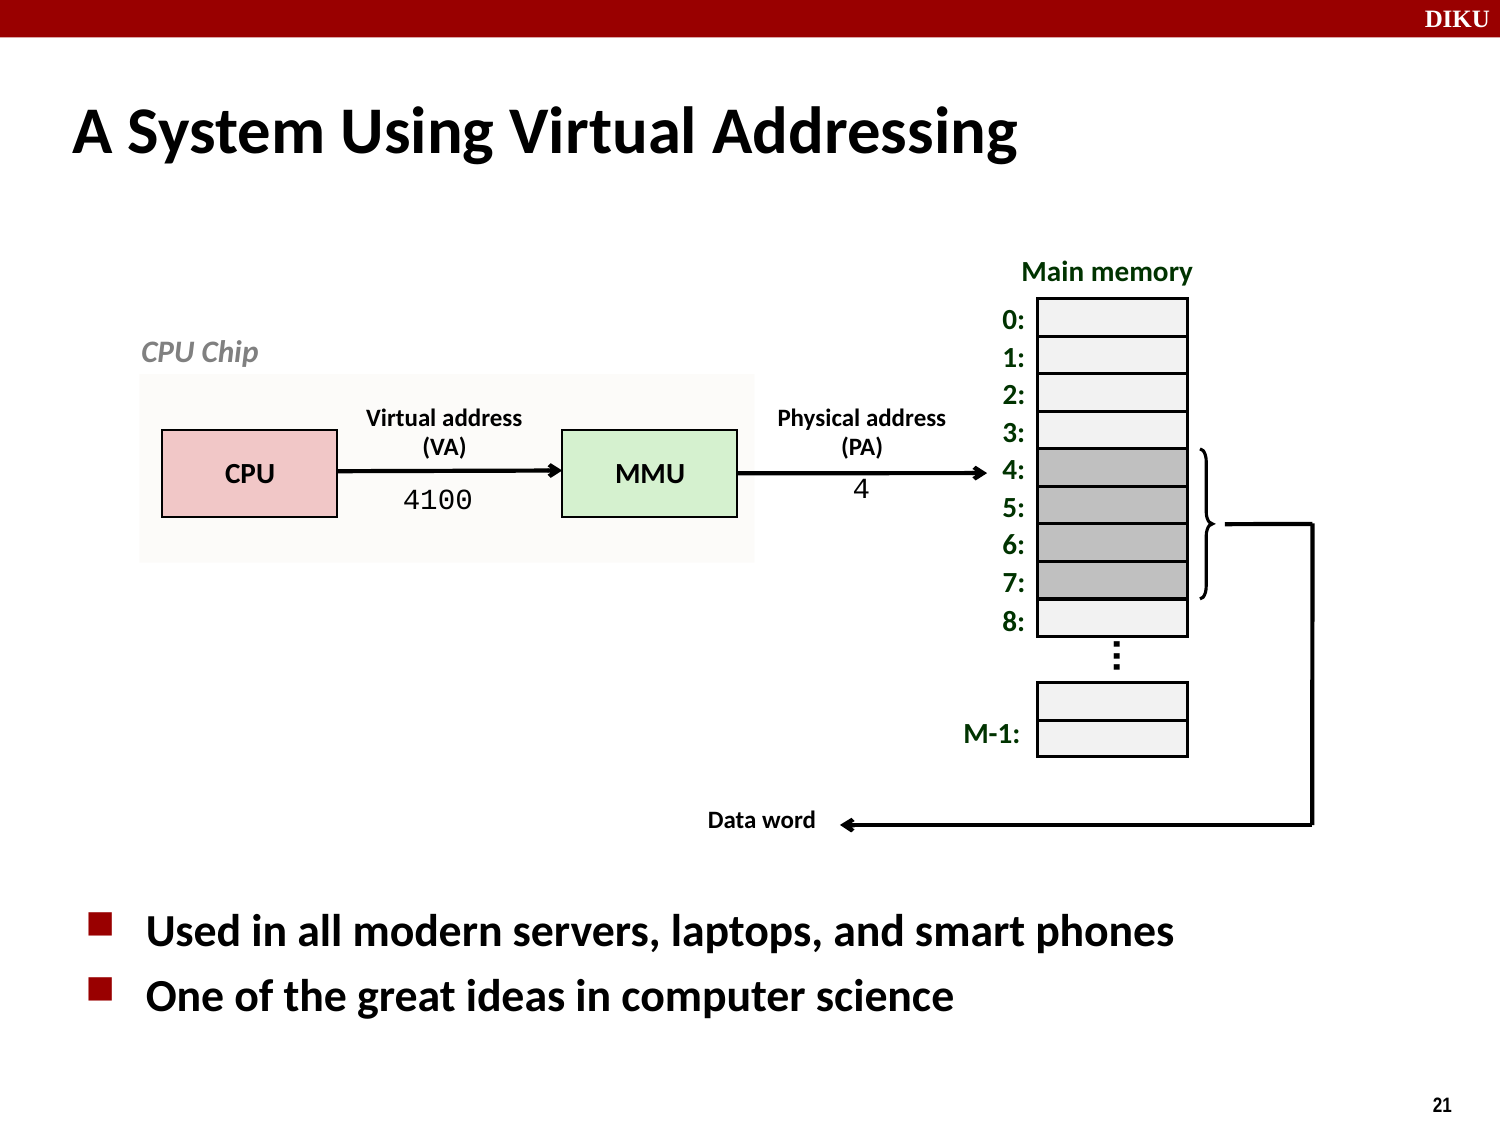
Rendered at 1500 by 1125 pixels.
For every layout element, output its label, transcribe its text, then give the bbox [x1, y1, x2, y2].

text_box 4 [837, 461, 888, 517]
text_box Data word [683, 794, 841, 846]
text_box 0: [987, 298, 1037, 335]
text_box M-1: [948, 711, 1044, 767]
text_box Main memory [994, 249, 1220, 305]
text_box A System Using Virtual Addressing [57, 62, 1488, 191]
text_box 5: [987, 485, 1044, 523]
text_box 8: [987, 599, 1044, 654]
text_box Used in all modern servers, laptops, and smart phones One of the great ideas in computer science [74, 892, 1438, 1100]
text_box 4100 [388, 472, 498, 528]
text_box 6: [987, 523, 1044, 560]
text_box 4: [987, 448, 1044, 485]
text_box [1037, 682, 1188, 757]
text_box ... [1050, 637, 1200, 675]
text_box 2: [987, 373, 1037, 410]
text_box [1037, 298, 1188, 637]
text_box 7: [987, 560, 1044, 599]
text_box Virtual address (VA) [337, 390, 552, 475]
text_box 1: [987, 335, 1037, 373]
text_box CPU [162, 429, 338, 518]
text_box MMU [562, 429, 738, 518]
text_box CPU Chip [126, 324, 297, 385]
text_box 3: [987, 410, 1037, 448]
text_box Physical address (PA) [748, 390, 976, 471]
text_box [139, 374, 755, 563]
